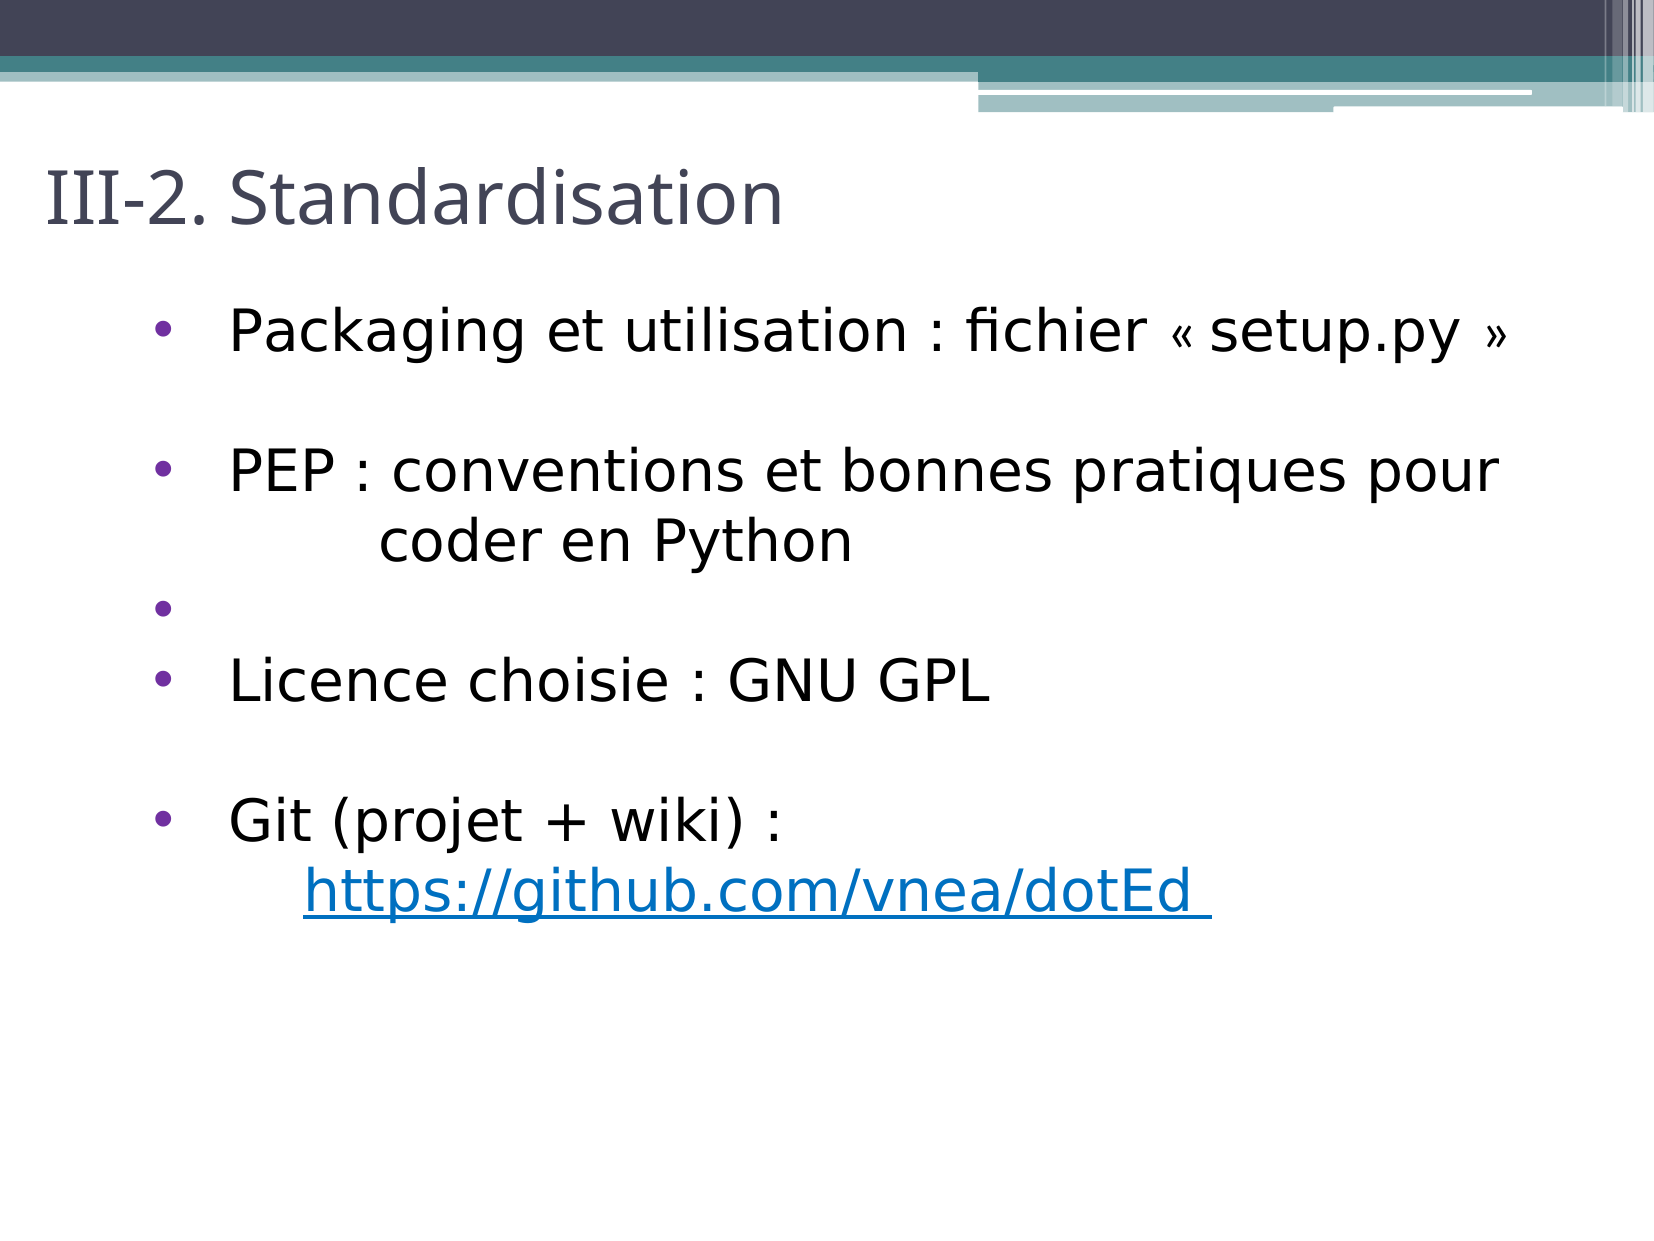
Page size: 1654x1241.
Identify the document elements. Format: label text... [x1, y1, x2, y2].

text_box Packaging et utilisation : fichier « setup.py » PEP : conventions et bonnes pratiques pour coder en Python Licence choisie : GNU GPL Git (projet + wiki) : https://github.com/vnea/dotEd [138, 286, 1581, 1241]
text_box III-2. Standardisation [45, 135, 1369, 254]
